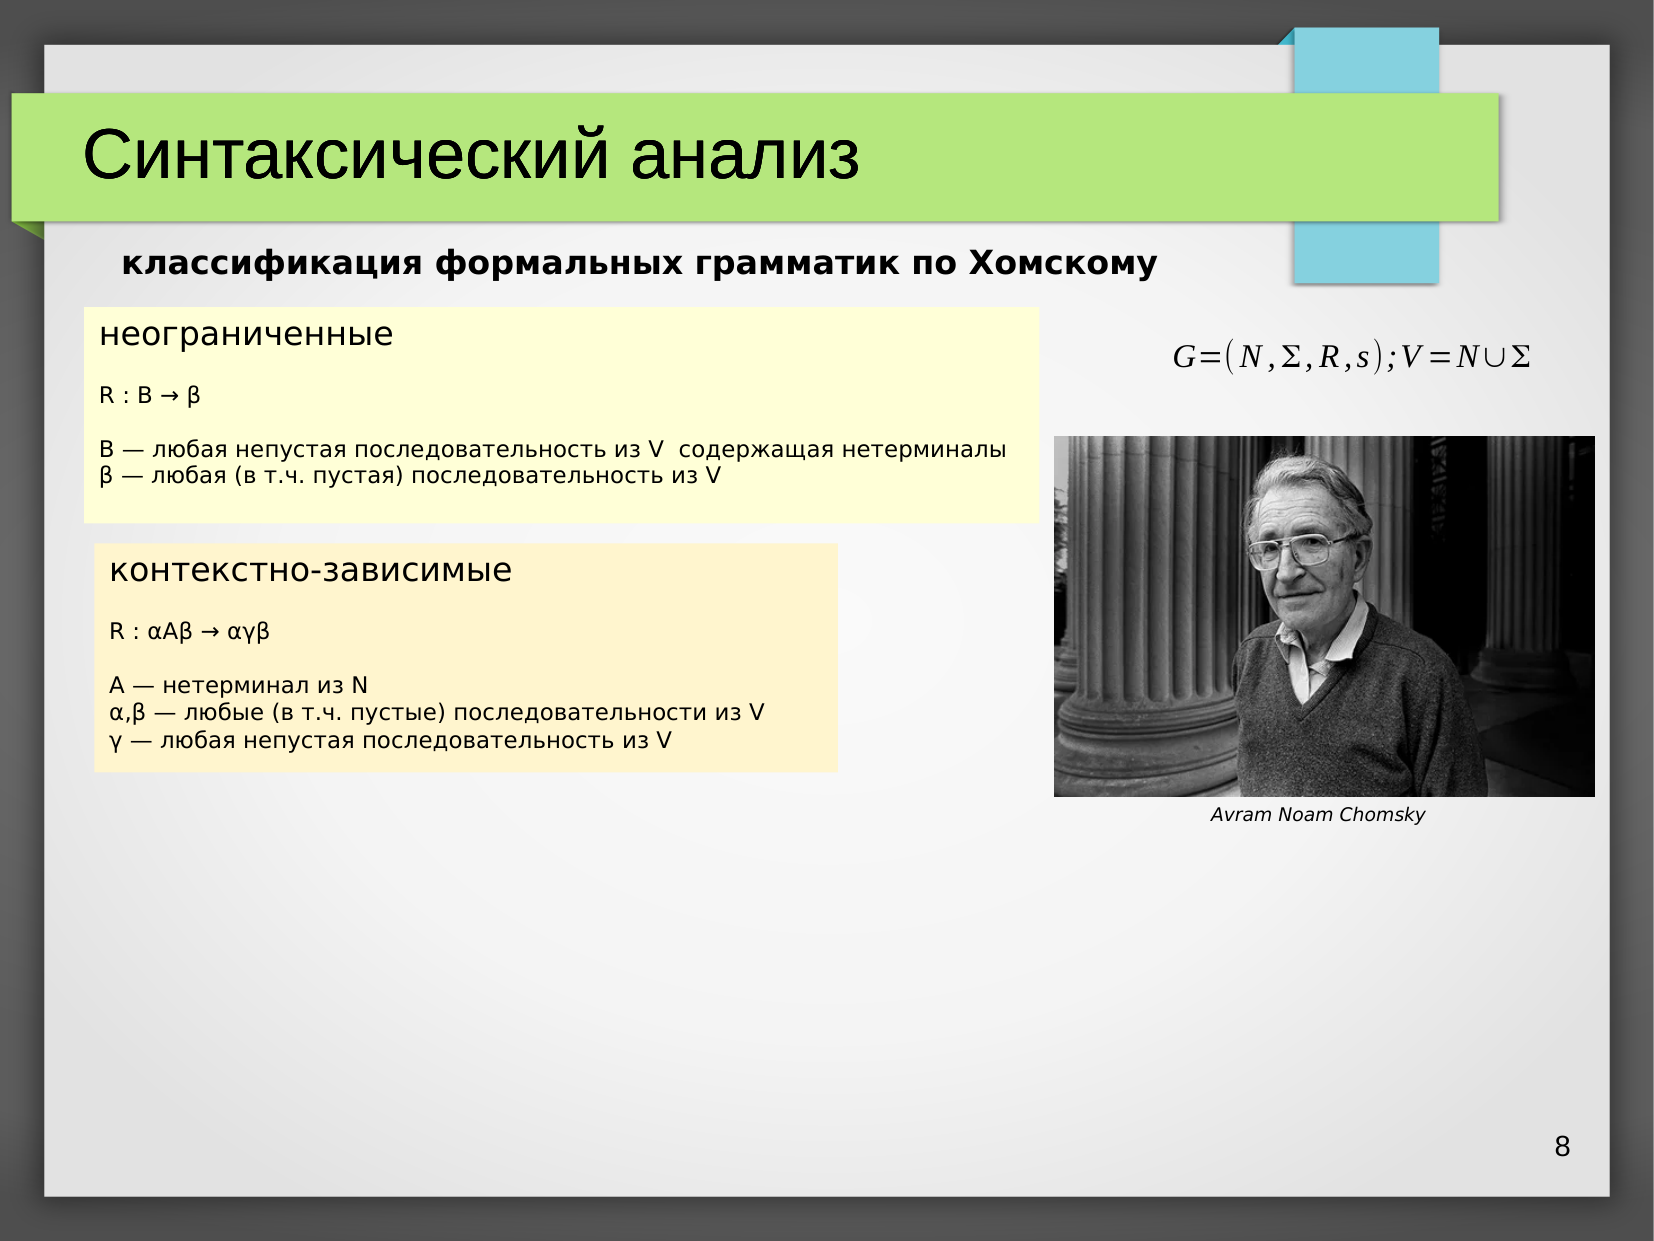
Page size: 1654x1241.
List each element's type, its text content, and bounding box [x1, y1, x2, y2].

text_box контекстно-зависимые R : αAβ → αγβ A — нетерминал из N α,β — любые (в т.ч. пустые) последовательности из V γ — любая непустая последовательность из V [94, 543, 838, 773]
text_box неограниченные R : B → β B — любая непустая последовательность из V содержащая нетерминалы β — любая (в т.ч. пустая) последовательность из V [84, 307, 1040, 524]
text_box классификация формальных грамматик по Хомскому [106, 236, 1229, 290]
picture [0, 0, 1654, 1241]
chart [1166, 337, 1537, 378]
title Синтаксический анализ [82, 114, 993, 194]
text_box Avram Noam Chomsky [1196, 797, 1468, 845]
